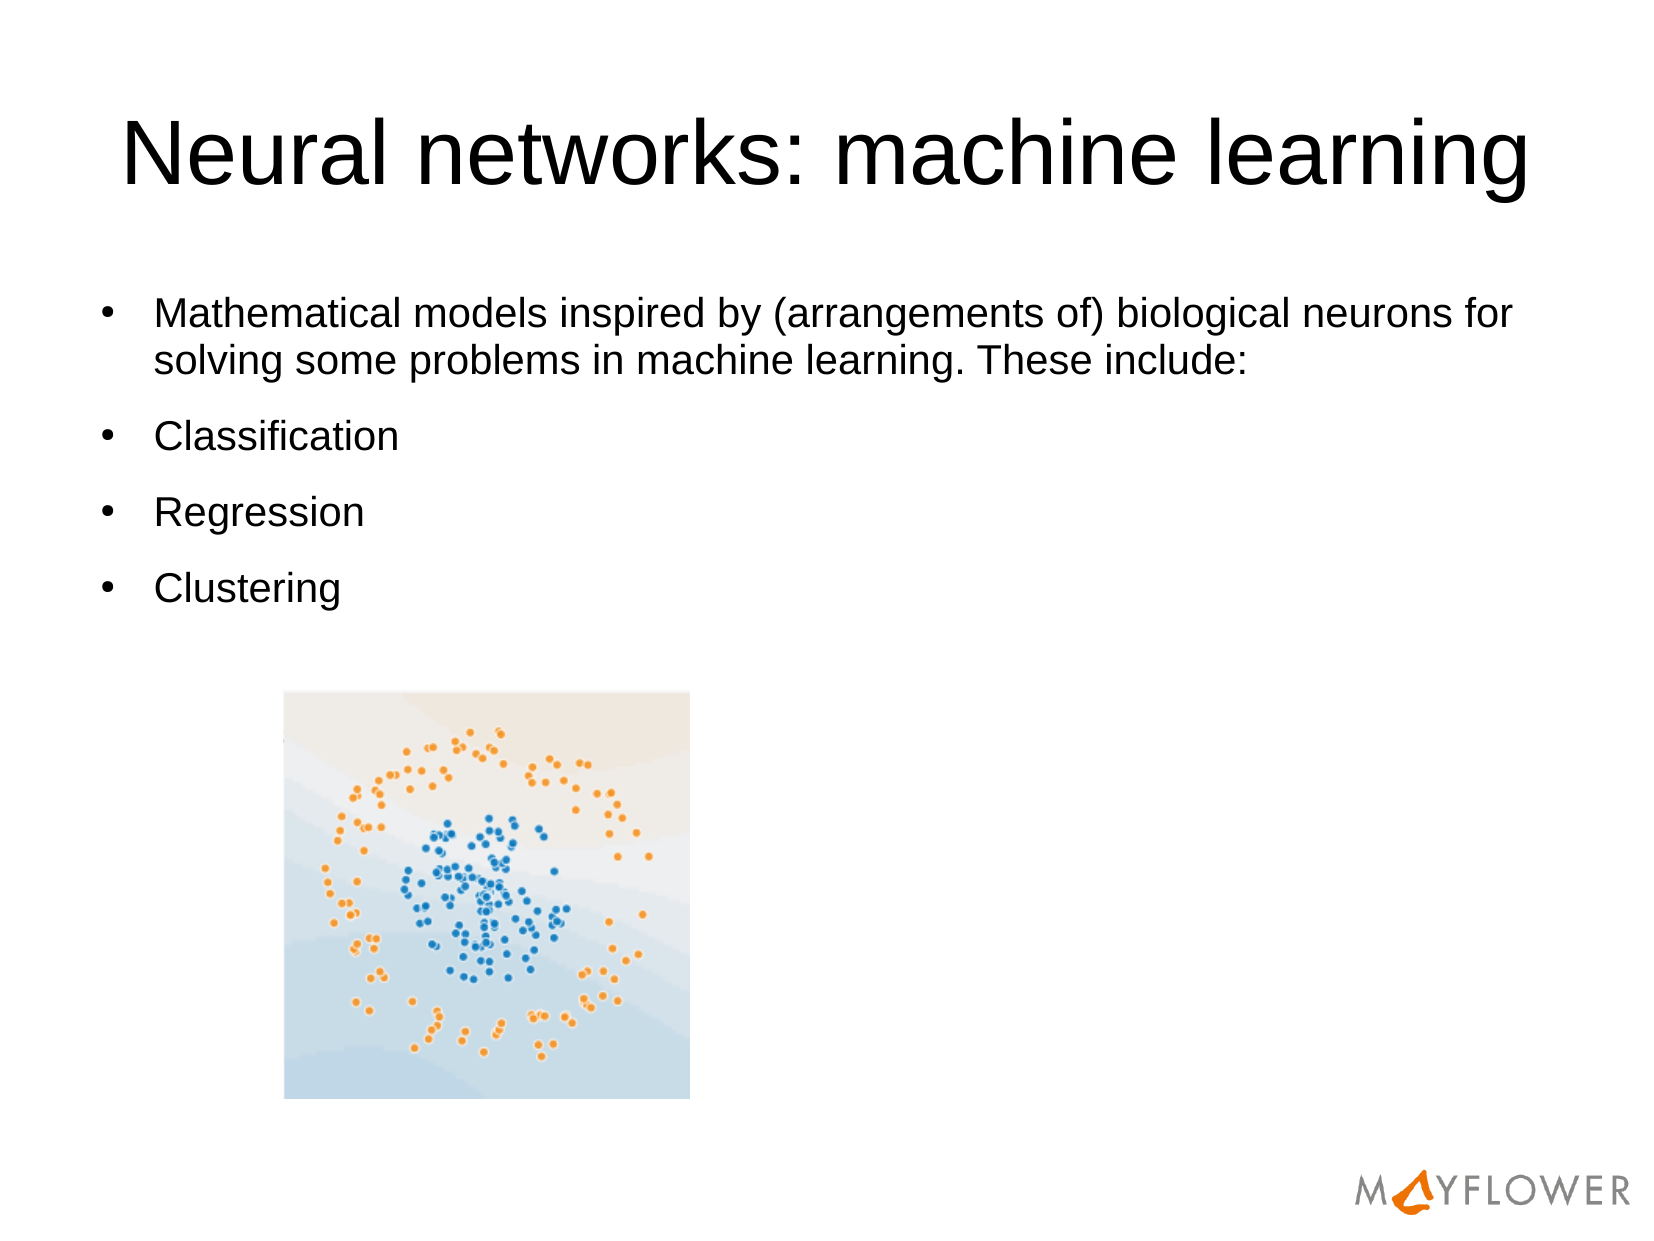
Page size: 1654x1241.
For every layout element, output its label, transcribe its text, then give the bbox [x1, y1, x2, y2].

list Mathematical models inspired by (arrangements of) biological neurons for solving some problems in machine learning. These include: Classification Regression Clustering [82, 290, 1571, 1010]
title Neural networks: machine learning [82, 49, 1571, 257]
picture [283, 690, 690, 1099]
picture [1355, 1169, 1630, 1215]
